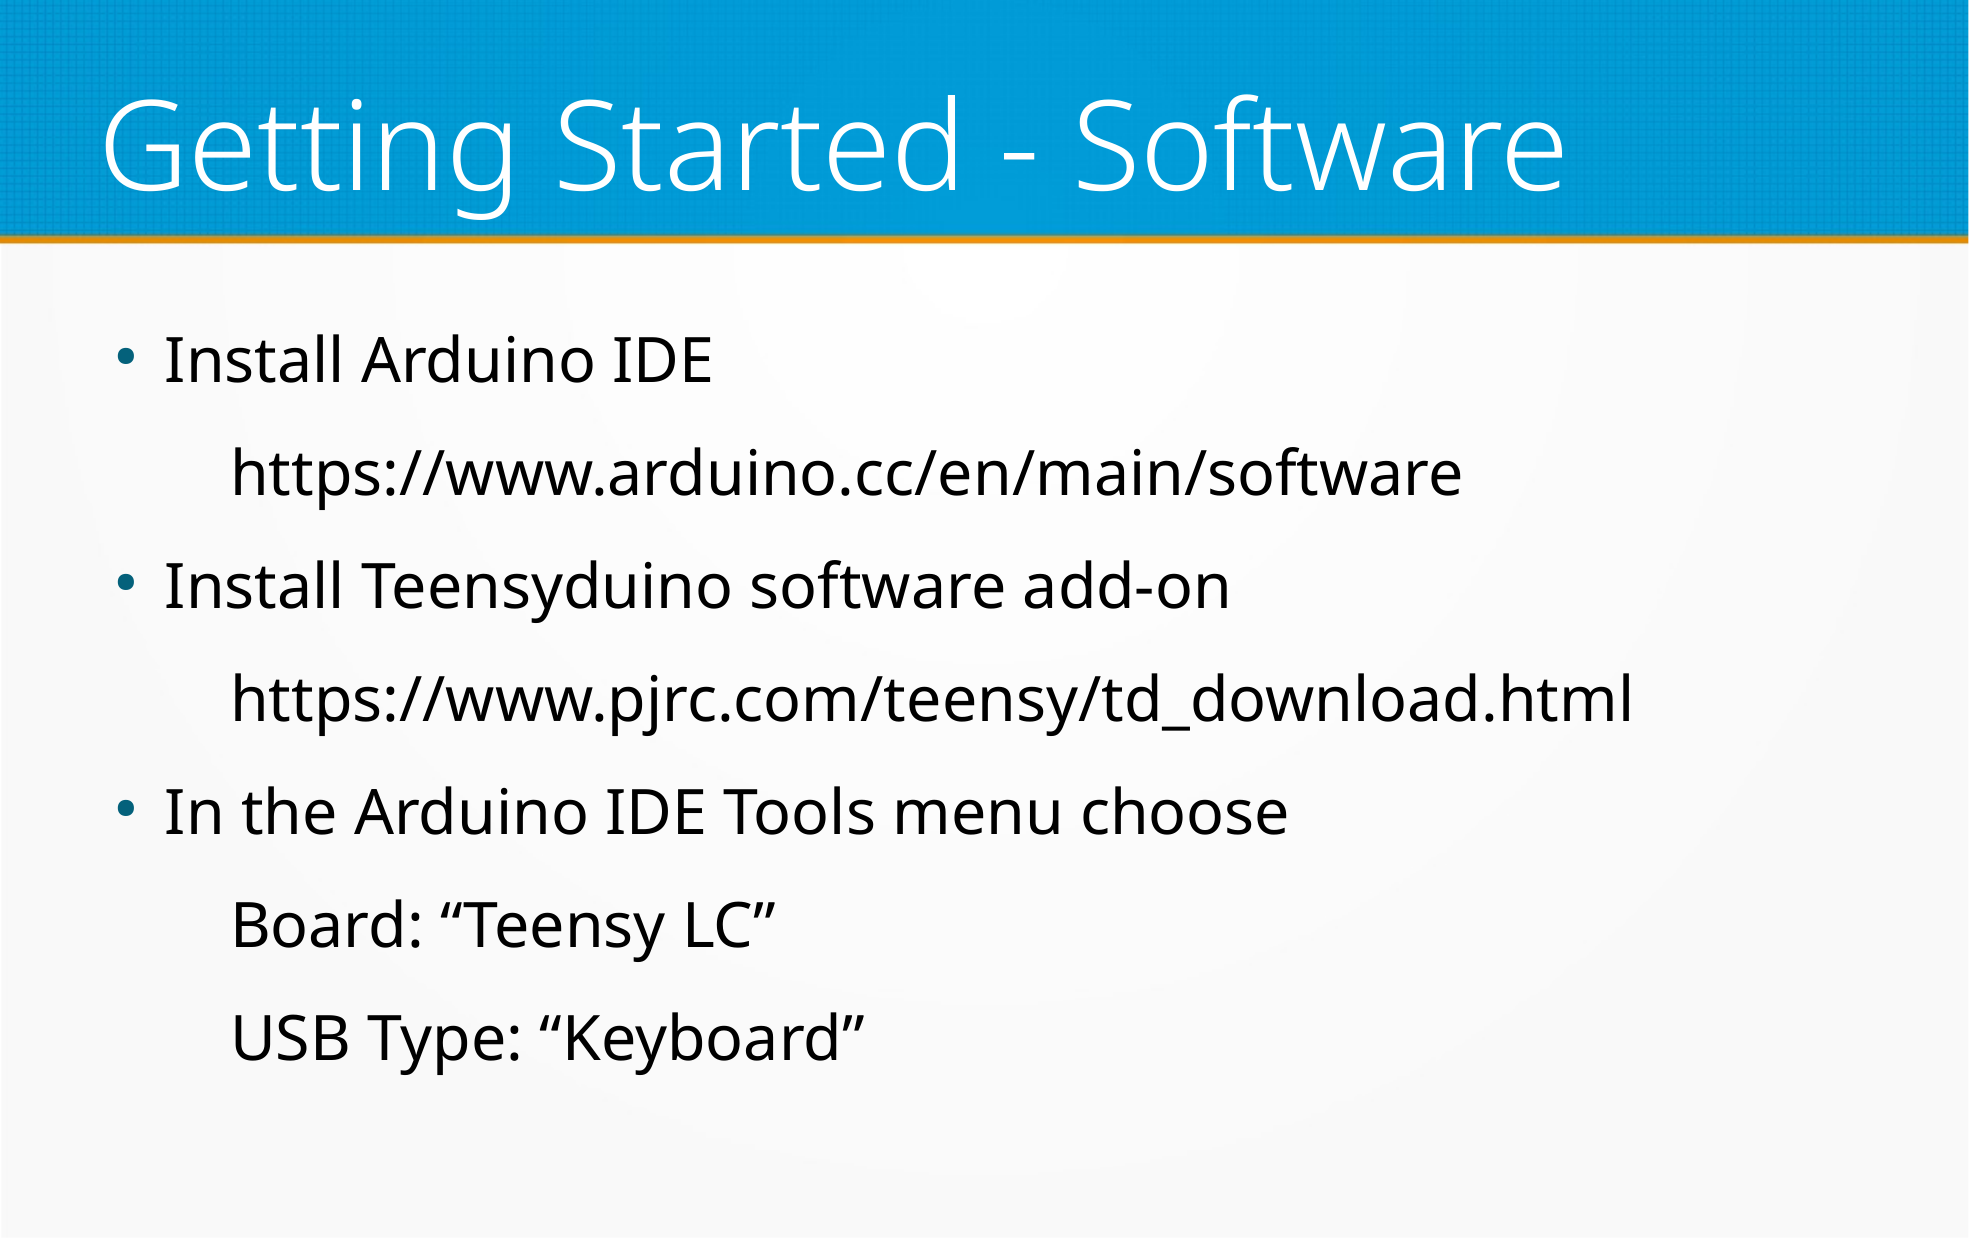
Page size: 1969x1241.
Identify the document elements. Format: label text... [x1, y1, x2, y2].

title Getting Started - Software [98, 19, 1870, 227]
list Install Arduino IDE https://www.arduino.cc/en/main/software Install Teensyduino software add-on https://www.pjrc.com/teensy/td_download.html In the Arduino IDE Tools menu choose Board: “Teensy LC” USB Type: “Keyboard” [98, 315, 1861, 1081]
picture [0, 233, 1969, 1241]
